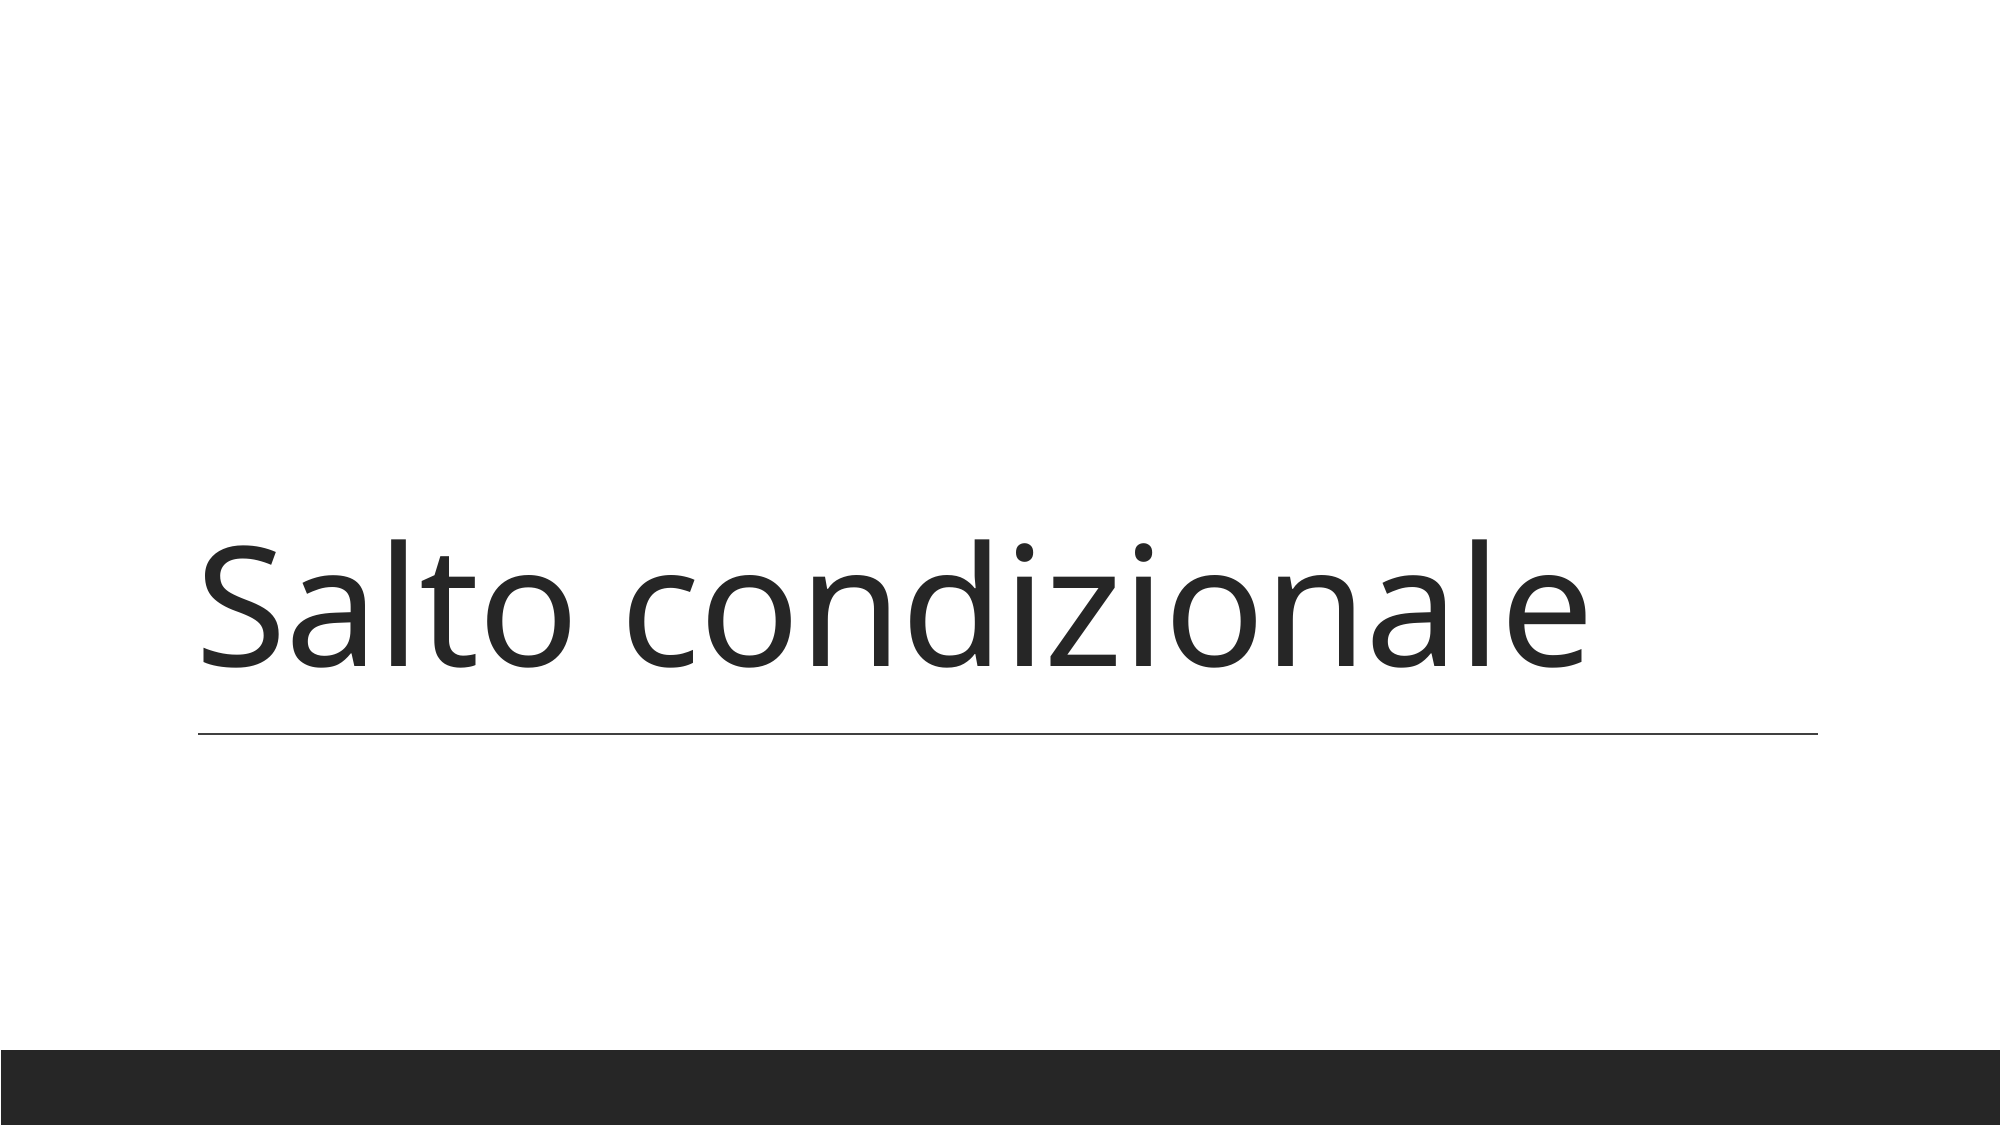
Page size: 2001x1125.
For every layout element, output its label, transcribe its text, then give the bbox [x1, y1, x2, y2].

title Salto condizionale [180, 124, 1831, 710]
